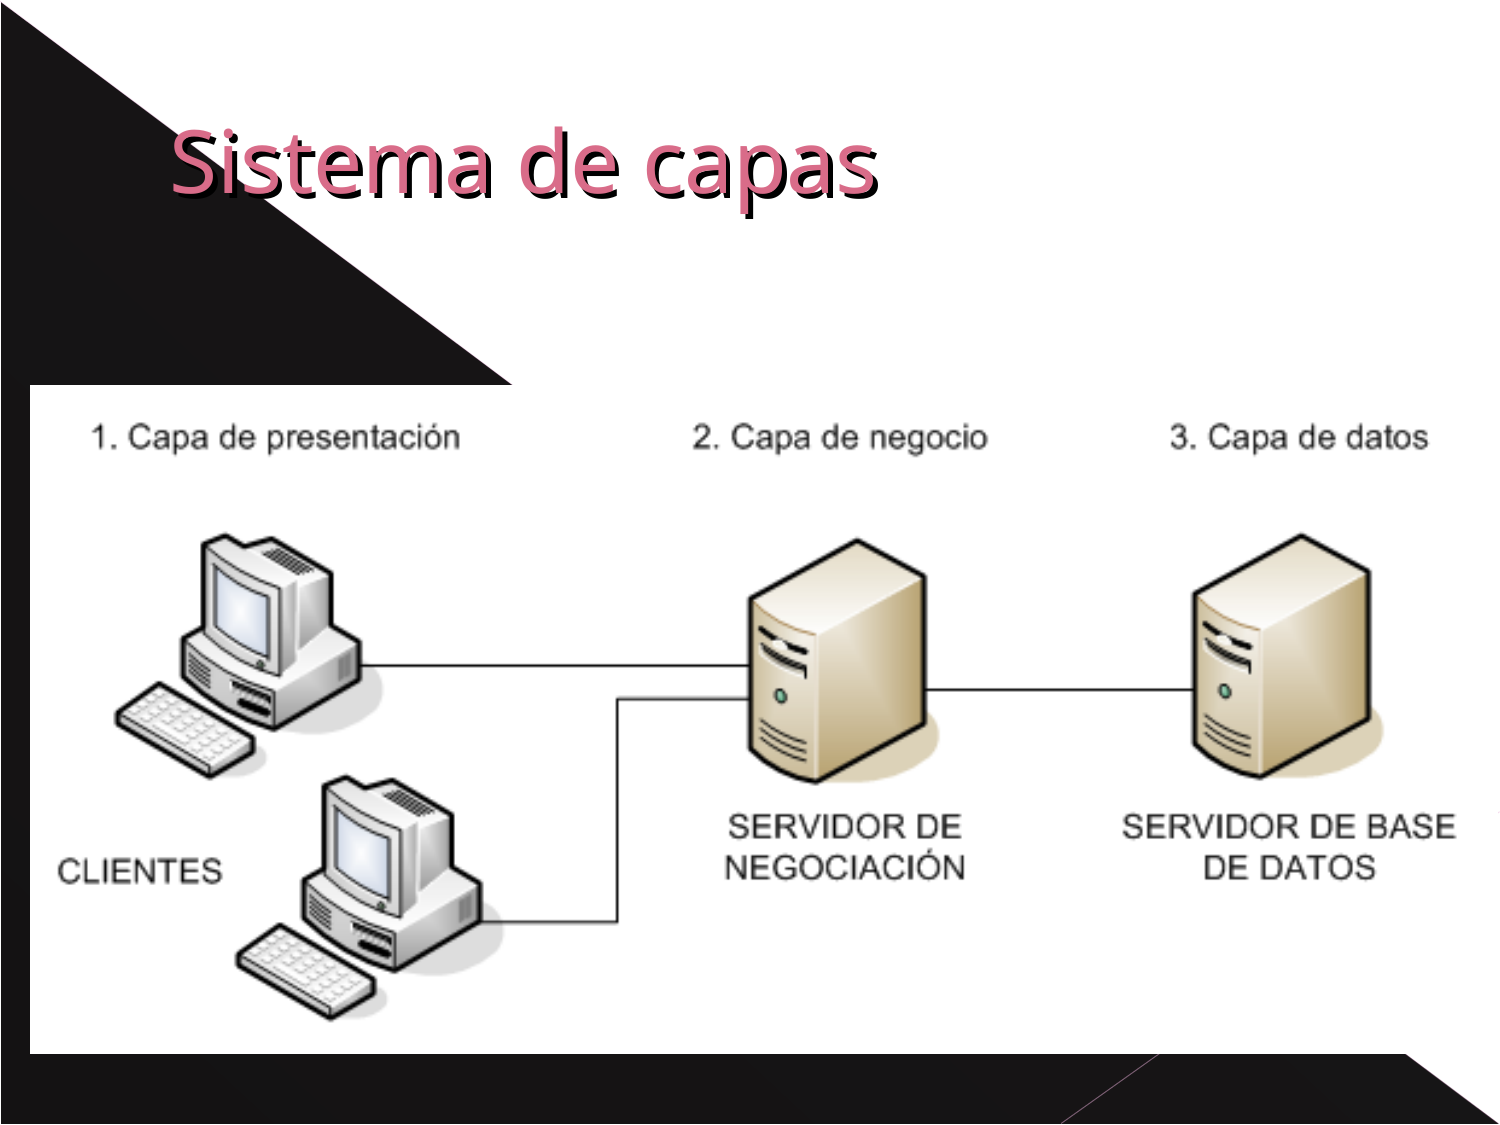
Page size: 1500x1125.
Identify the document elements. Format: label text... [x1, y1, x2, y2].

picture [30, 385, 1498, 1054]
title Sistema de capas [75, 43, 1426, 274]
